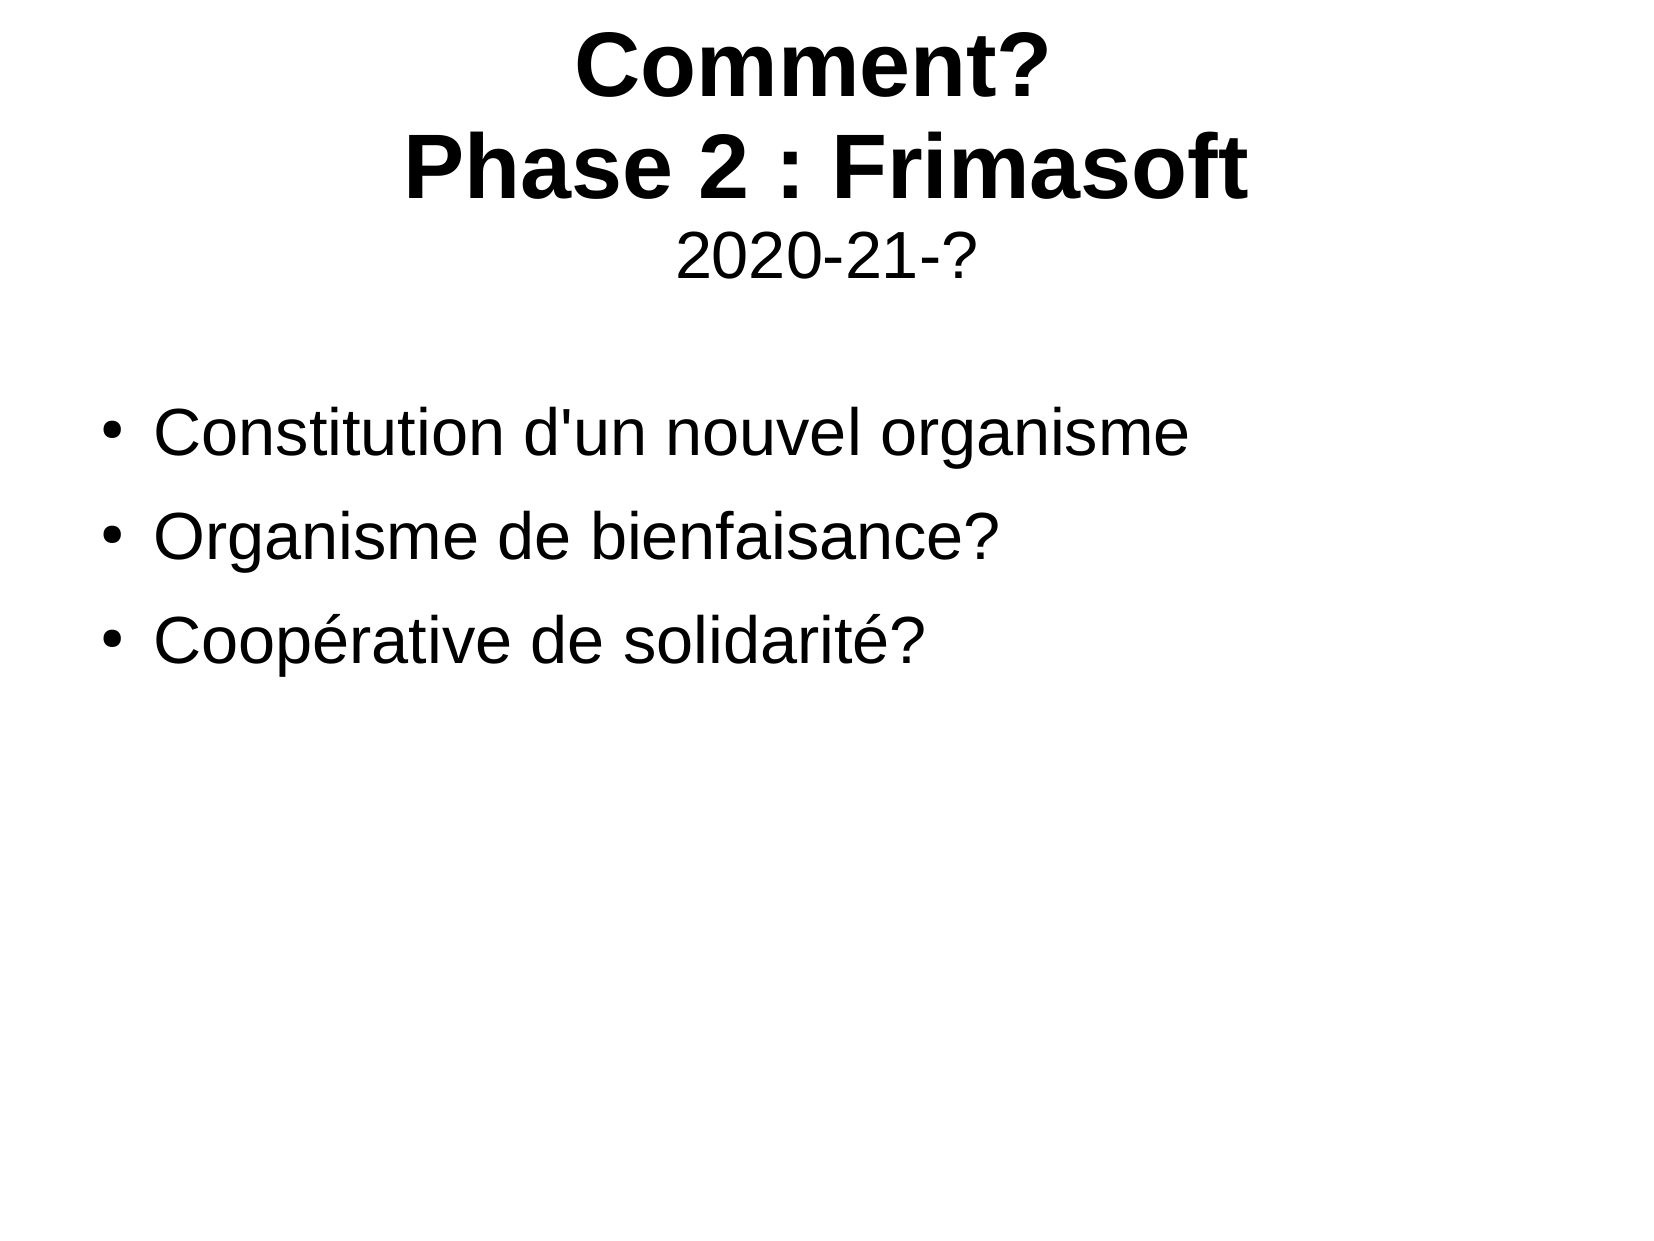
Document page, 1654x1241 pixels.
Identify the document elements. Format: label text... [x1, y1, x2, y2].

title Comment? Phase 2 : Frimasoft 2020-21-? [82, 13, 1571, 290]
list Constitution d'un nouvel organisme Organisme de bienfaisance? Coopérative de solidarité? [82, 290, 1571, 1010]
